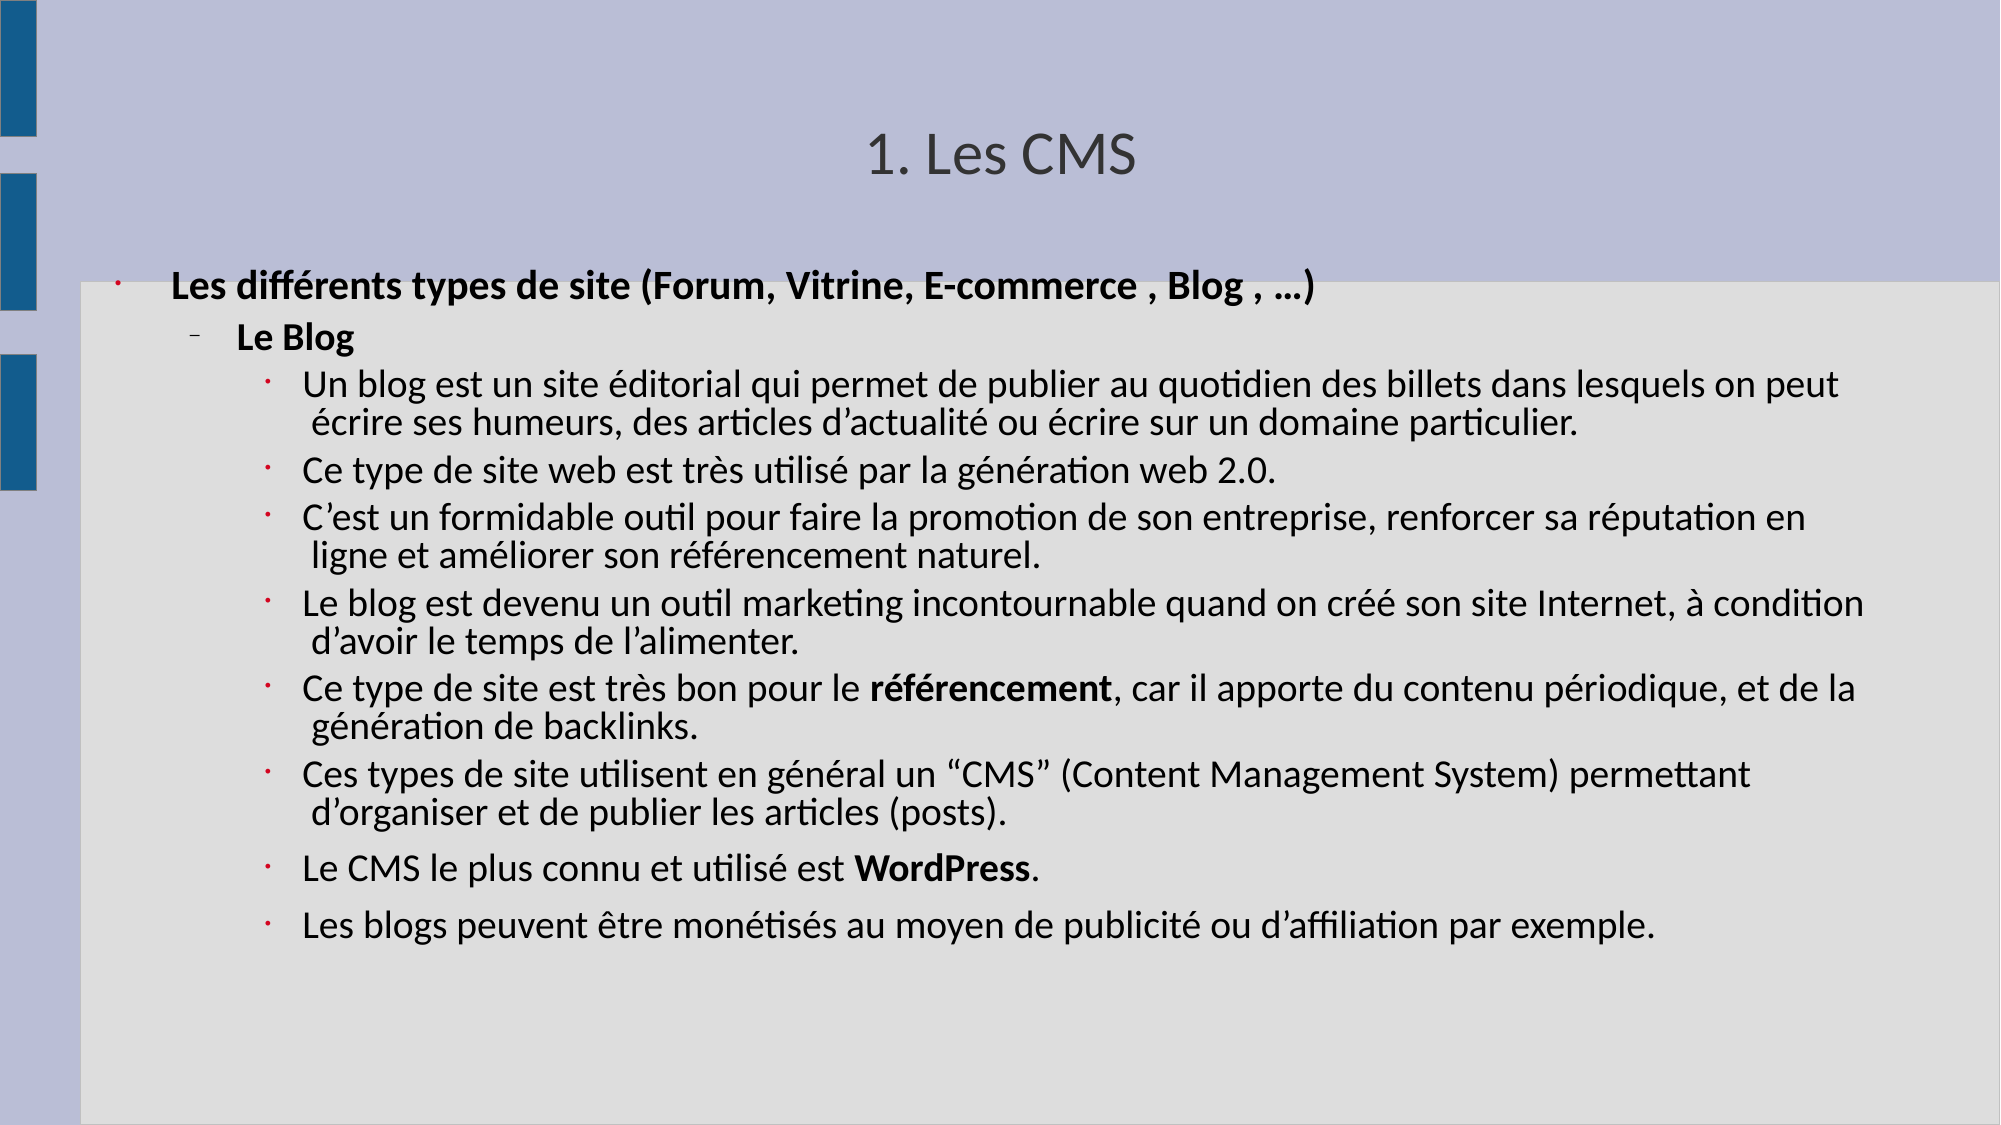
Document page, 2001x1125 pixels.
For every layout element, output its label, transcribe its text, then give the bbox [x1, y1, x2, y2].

text_box Les différents types de site (Forum, Vitrine, E-commerce , Blog , …) Le Blog Un blog est un site éditorial qui permet de publier au quotidien des billets dans lesquels on peut écrire ses humeurs, des articles d’actualité ou écrire sur un domaine particulier. Ce type de site web est très utilisé par la génération web 2.0. C’est un formidable outil pour faire la promotion de son entreprise, renforcer sa réputation en ligne et améliorer son référencement naturel. Le blog est devenu un outil marketing incontournable quand on créé son site Internet, à condition d’avoir le temps de l’alimenter. Ce type de site est très bon pour le référencement, car il apporte du contenu périodique, et de la génération de backlinks. Ces types de site utilisent en général un “CMS” (Content Management System) permettant d’organiser et de publier les articles (posts). Le CMS le plus connu et utilisé est WordPress. Les blogs peuvent être monétisés au moyen de publicité ou d’affiliation par exemple. [112, 256, 1872, 947]
title 1. Les CMS [859, 109, 1141, 256]
